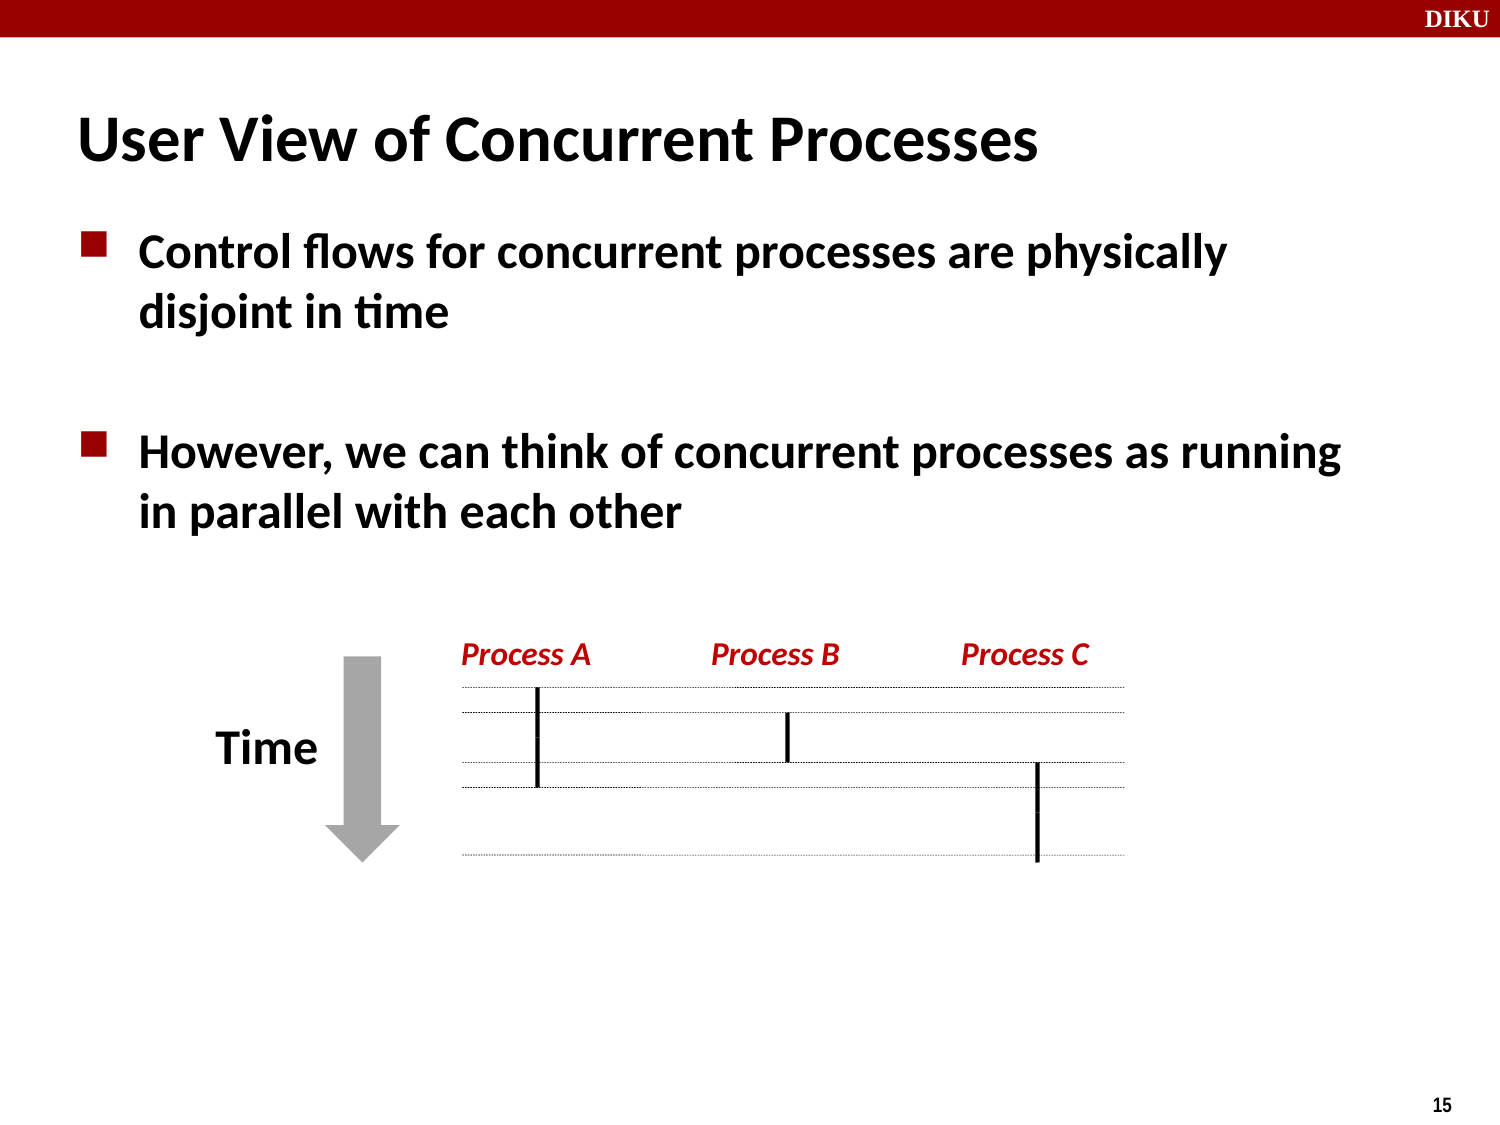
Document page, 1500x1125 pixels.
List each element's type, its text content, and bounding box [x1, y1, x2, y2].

text_box [324, 656, 400, 863]
list Control flows for concurrent processes are physically disjoint in time However, we can think of concurrent processes as running in parallel with each other [67, 210, 1363, 538]
text_box Process C [946, 624, 1104, 680]
text_box Process B [696, 624, 855, 680]
text_box Process A [446, 624, 607, 680]
text_box Time [200, 707, 334, 783]
title User View of Concurrent Processes [62, 87, 1450, 182]
